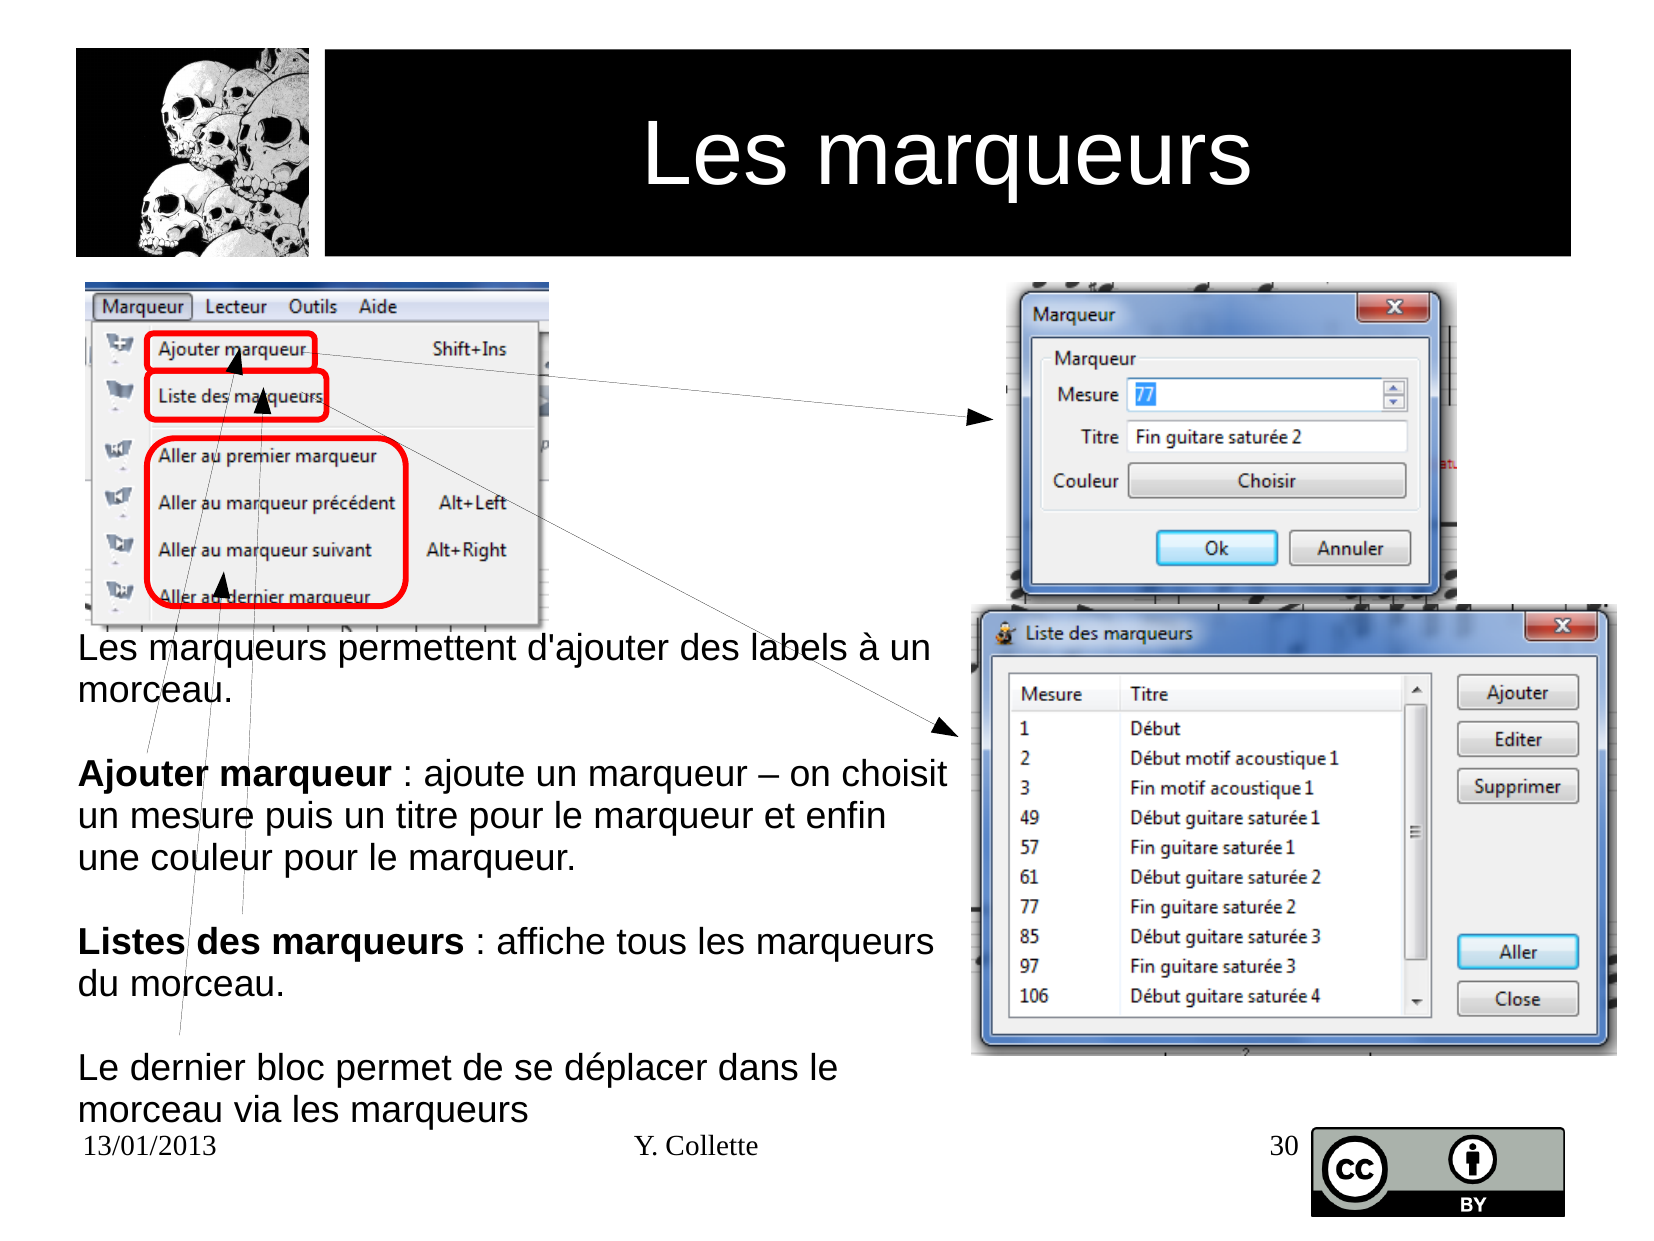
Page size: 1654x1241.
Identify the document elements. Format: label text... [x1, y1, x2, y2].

picture [318, 354, 549, 521]
picture [85, 282, 549, 619]
picture [971, 282, 1617, 1056]
picture [262, 408, 381, 435]
picture [220, 610, 254, 619]
picture [1311, 1127, 1565, 1217]
picture [150, 374, 233, 416]
text_box Les marqueurs permettent d'ajouter des labels à un morceau. Ajouter marqueur : ajoute un marqueur – on choisit un mesure puis un titre pour le marqueur et enfin une couleur pour le marqueur. Listes des marqueurs : affiche tous les marqueurs du morceau. Le dernier bloc permet de se déplacer dans le morceau via les marqueurs [62, 619, 972, 1139]
title Les marqueurs [324, 49, 1571, 257]
picture [255, 446, 549, 619]
picture [150, 337, 311, 367]
picture [221, 423, 261, 435]
picture [182, 442, 261, 603]
picture [179, 610, 219, 619]
picture [225, 374, 323, 416]
picture [150, 442, 218, 603]
picture [76, 48, 309, 257]
picture [256, 442, 402, 603]
